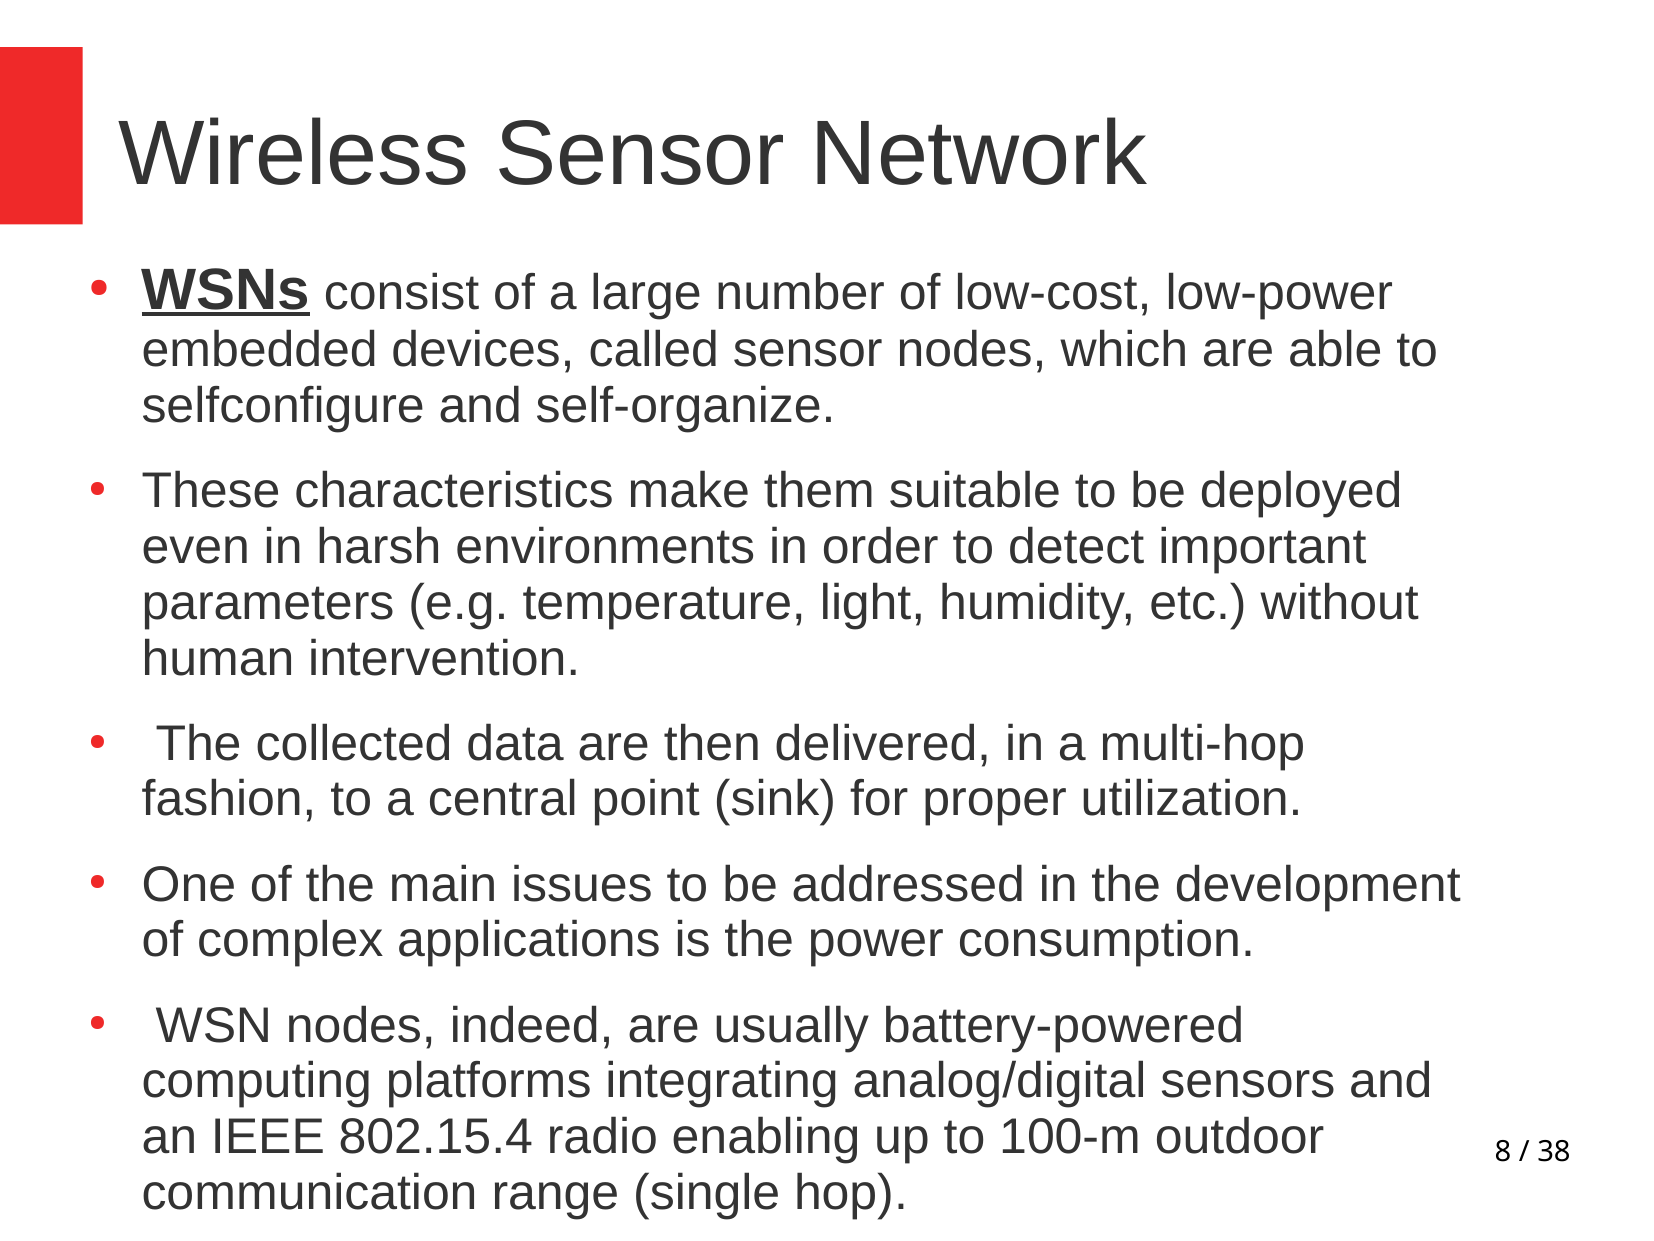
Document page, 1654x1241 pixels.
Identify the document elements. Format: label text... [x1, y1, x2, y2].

title Wireless Sensor Network [118, 49, 1571, 257]
list WSNs consist of a large number of low-cost, low-power embedded devices, called sensor nodes, which are able to selfconfigure and self-organize. These characteristics make them suitable to be deployed even in harsh environments in order to detect important parameters (e.g. temperature, light, humidity, etc.) without human intervention. The collected data are then delivered, in a multi-hop fashion, to a central point (sink) for proper utilization. One of the main issues to be addressed in the development of complex applications is the power consumption. WSN nodes, indeed, are usually battery-powered computing platforms integrating analog/digital sensors and an IEEE 802.15.4 radio enabling up to 100-m outdoor communication range (single hop). [70, 256, 1489, 976]
